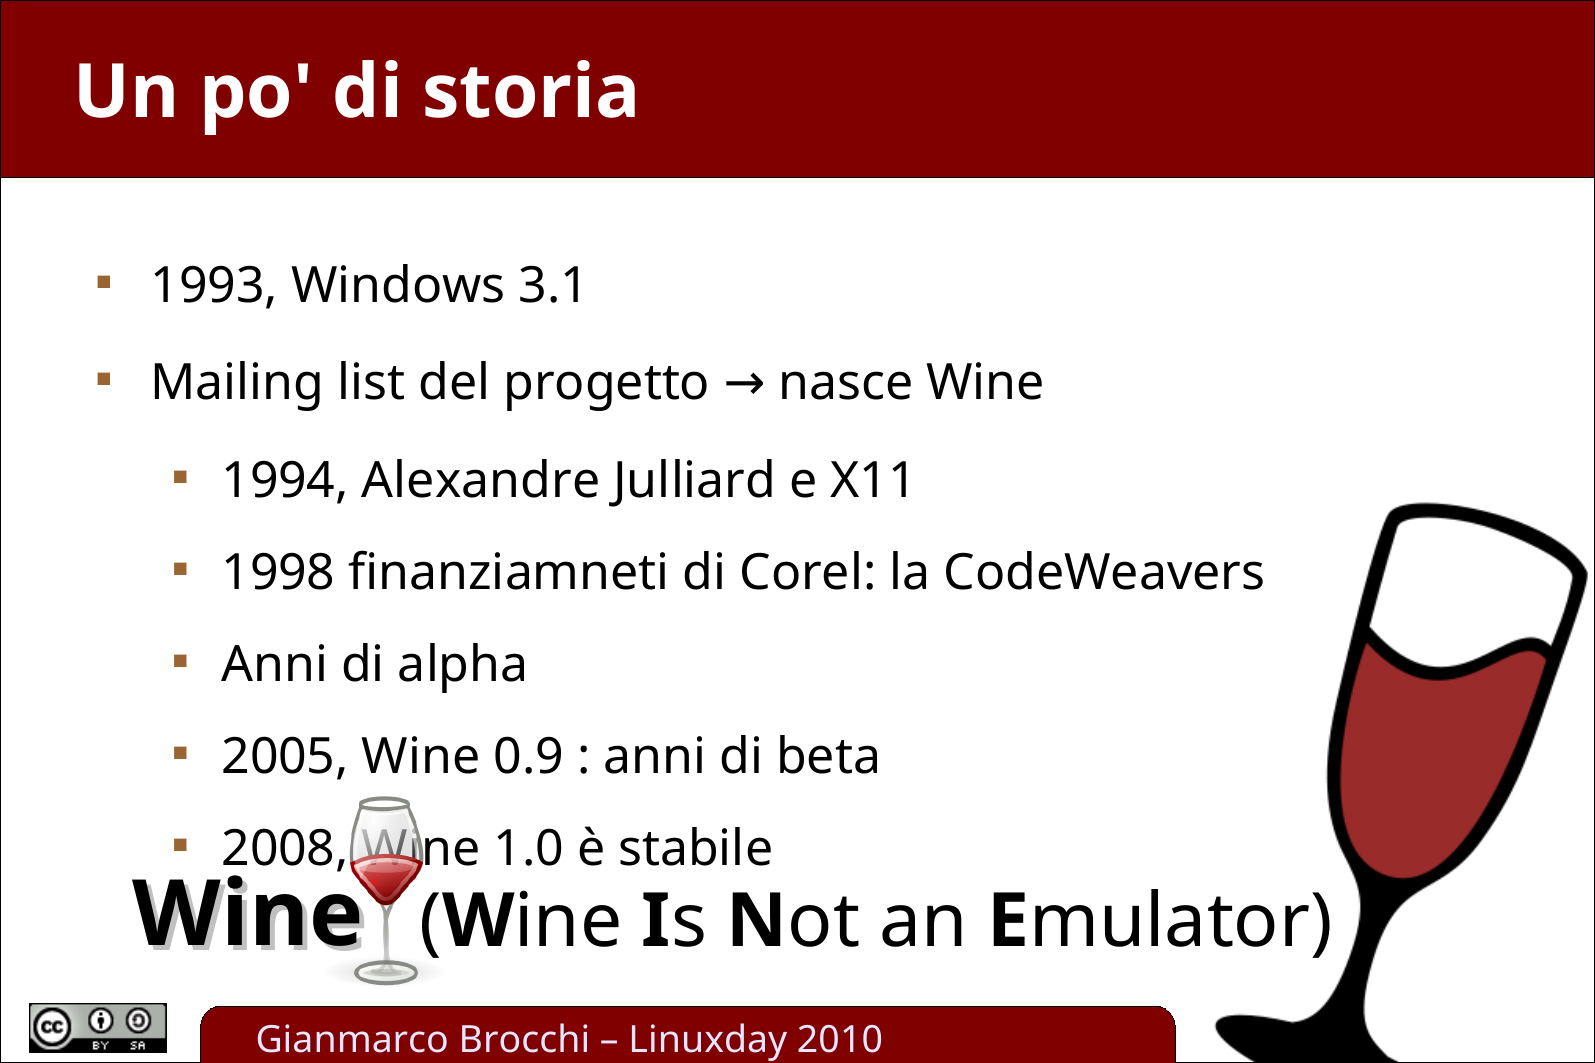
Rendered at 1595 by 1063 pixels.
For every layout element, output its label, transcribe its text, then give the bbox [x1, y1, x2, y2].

title Un po' di storia [74, 7, 1510, 171]
list 1993, Windows 3.1 Mailing list del progetto → nasce Wine 1994, Alexandre Julliard e X11 1998 finanziamneti di Corel: la CodeWeavers Anni di alpha 2005, Wine 0.9 : anni di beta 2008, Wine 1.0 è stabile [79, 248, 1515, 798]
picture [29, 1003, 167, 1053]
picture [1210, 498, 1595, 1063]
picture [295, 788, 473, 988]
text_box (Wine Is Not an Emulator) [473, 859, 1321, 959]
text_box Wine [118, 840, 295, 988]
